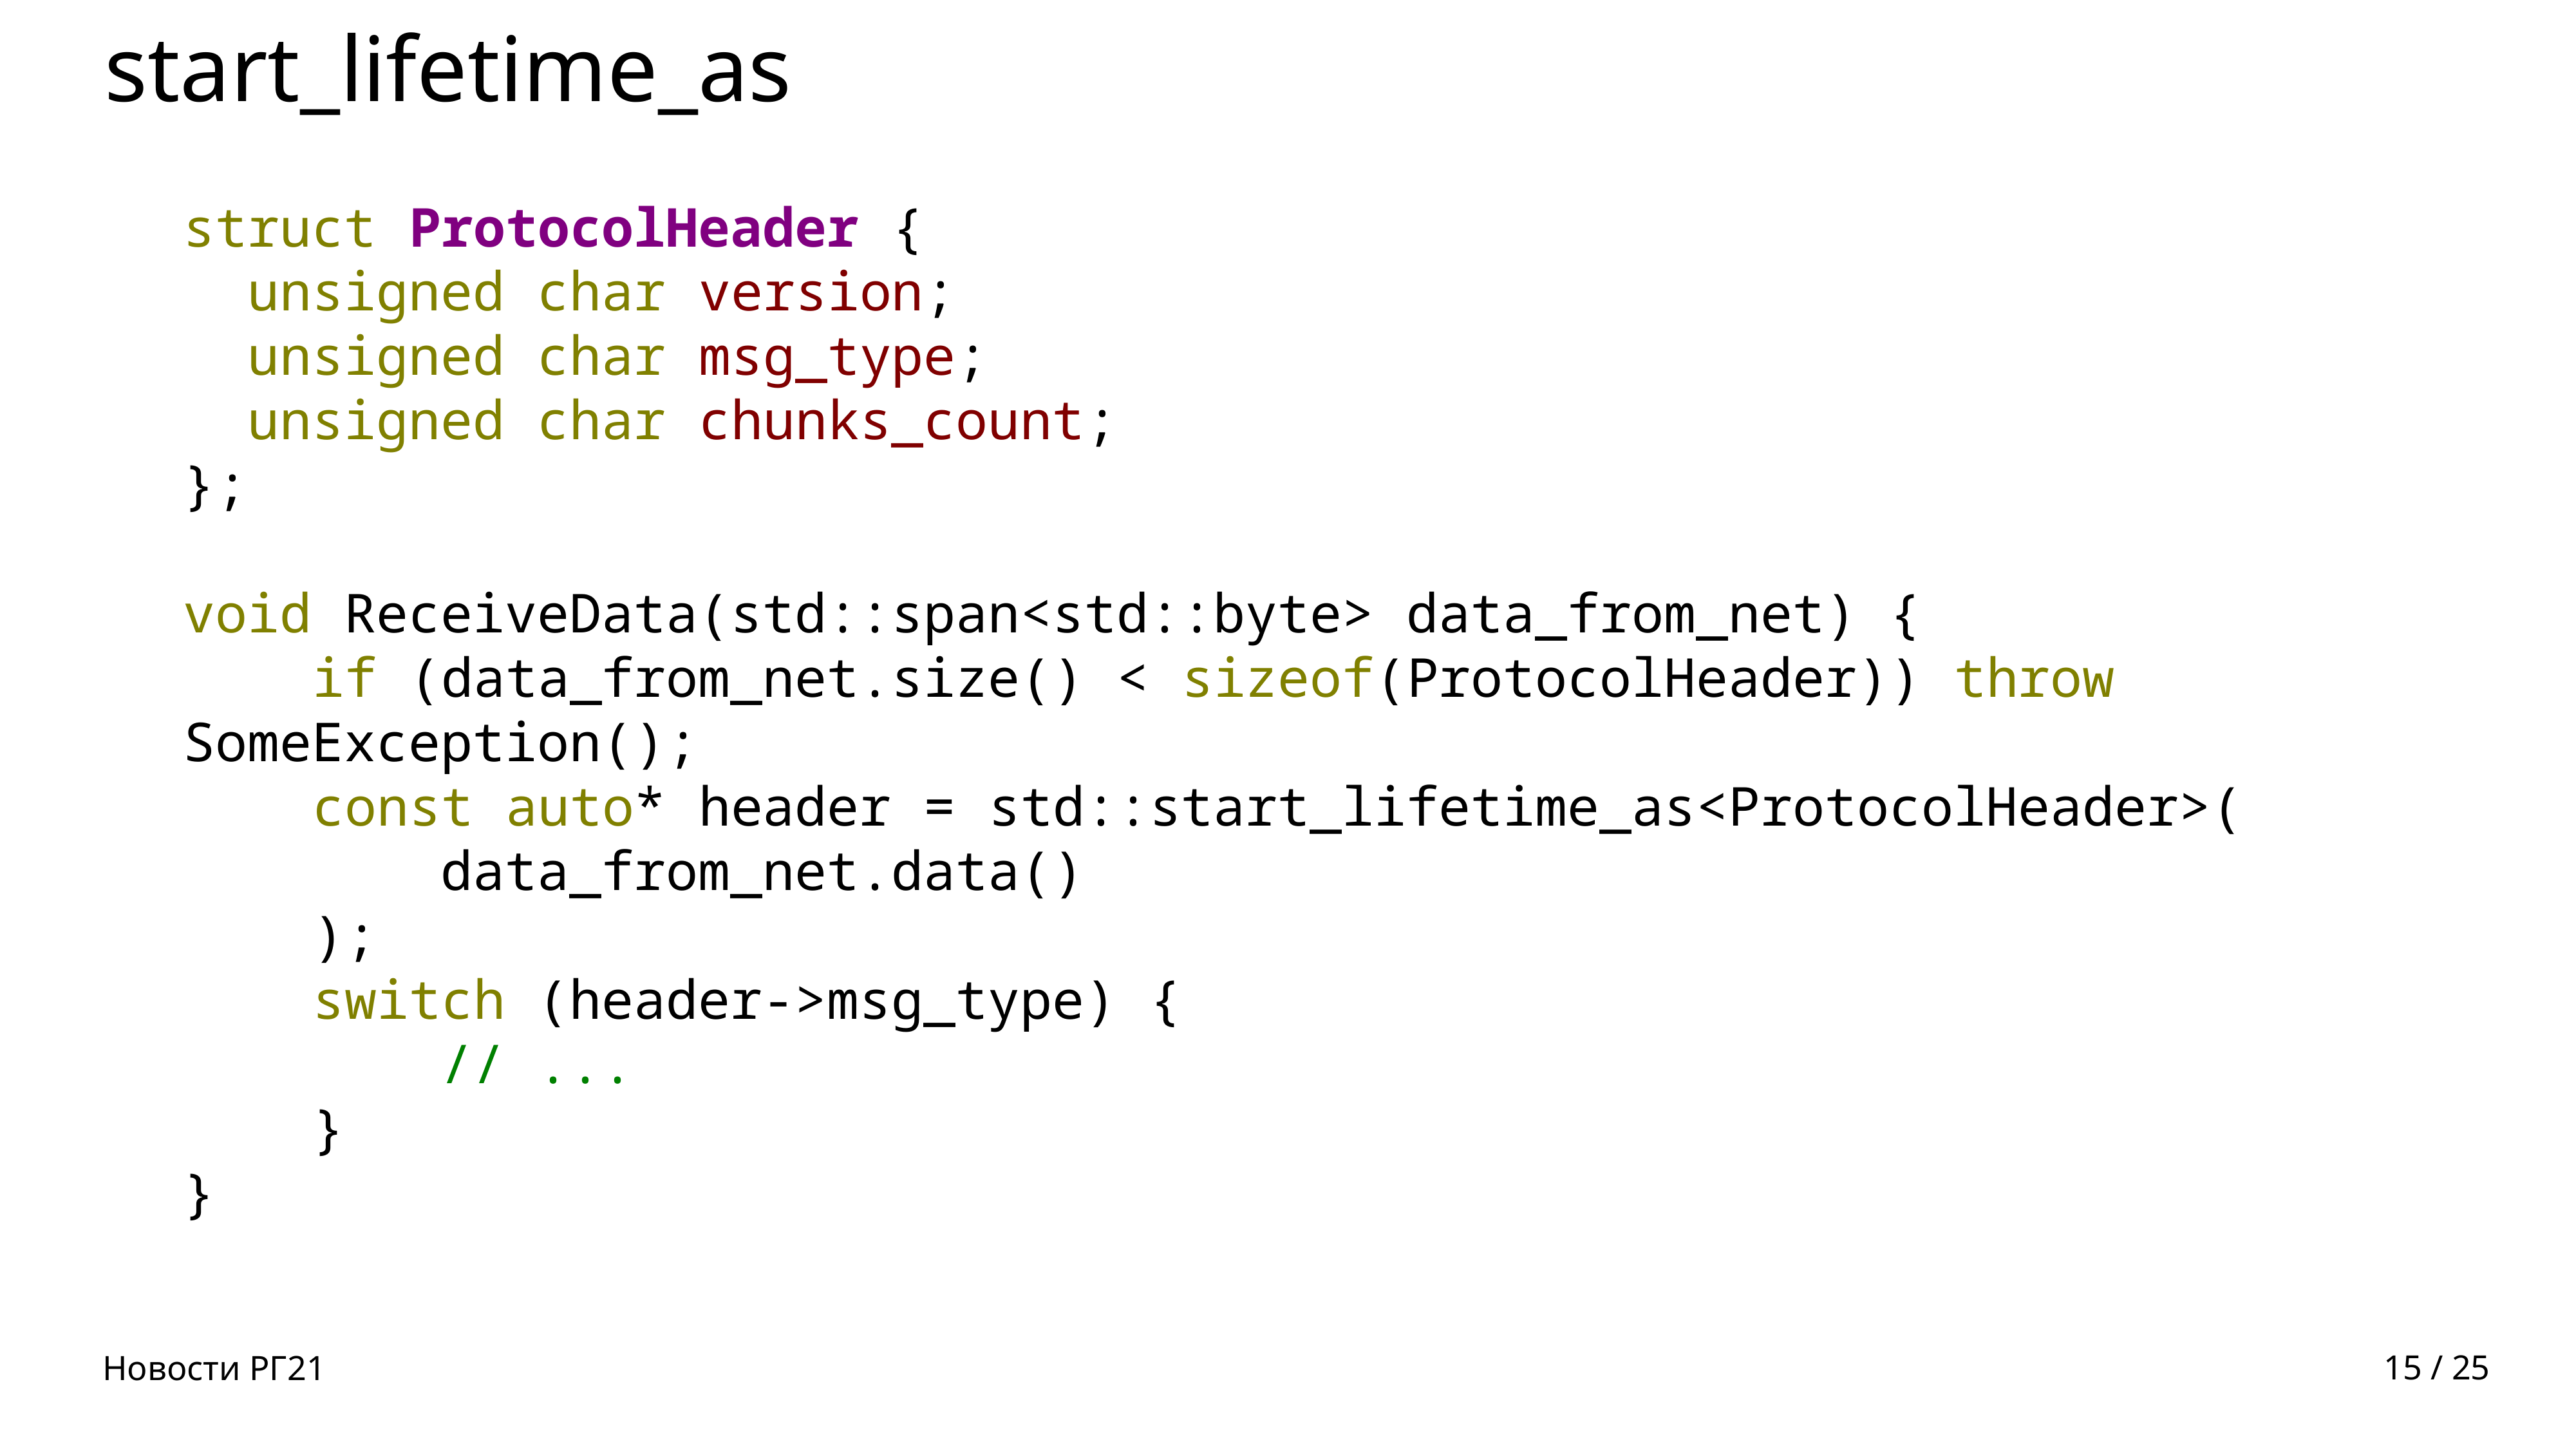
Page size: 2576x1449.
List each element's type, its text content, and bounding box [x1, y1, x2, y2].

title start_lifetime_as [95, 19, 2576, 155]
list <number> / 25 [1403, 1338, 2500, 1393]
text_box struct ProtocolHeader { unsigned char version; unsigned char msg_type; unsigned char chunks_count; }; void ReceiveData(std::span<std::byte> data_from_net) { if (data_from_net.size() < sizeof(ProtocolHeader)) throw SomeException(); const auto* header = std::start_lifetime_as<ProtocolHeader>( data_from_net.data() ); switch (header->msg_type) { // ... } } [174, 188, 2410, 1259]
list Новости РГ21 [93, 1338, 1190, 1393]
